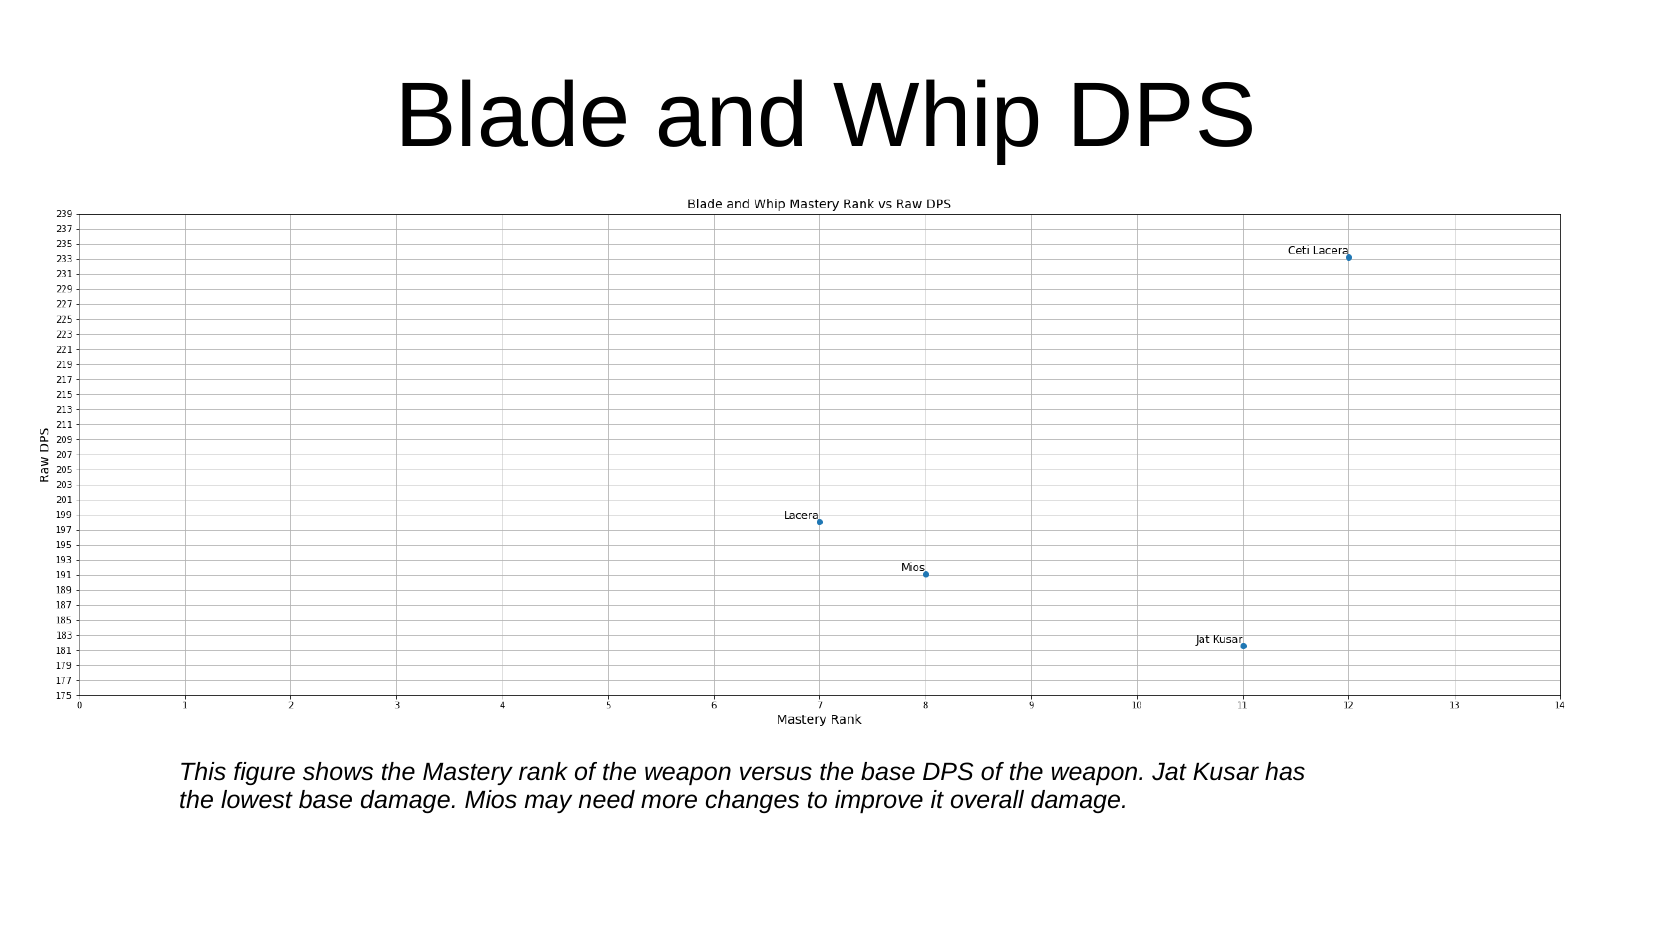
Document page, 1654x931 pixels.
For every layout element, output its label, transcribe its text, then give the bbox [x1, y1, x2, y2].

title Blade and Whip DPS [82, 37, 1571, 192]
text_box This figure shows the Mastery rank of the weapon versus the base DPS of the weapon. Jat Kusar has the lowest base damage. Mios may need more changes to improve it overall damage. [164, 750, 1351, 821]
picture [33, 192, 1571, 732]
